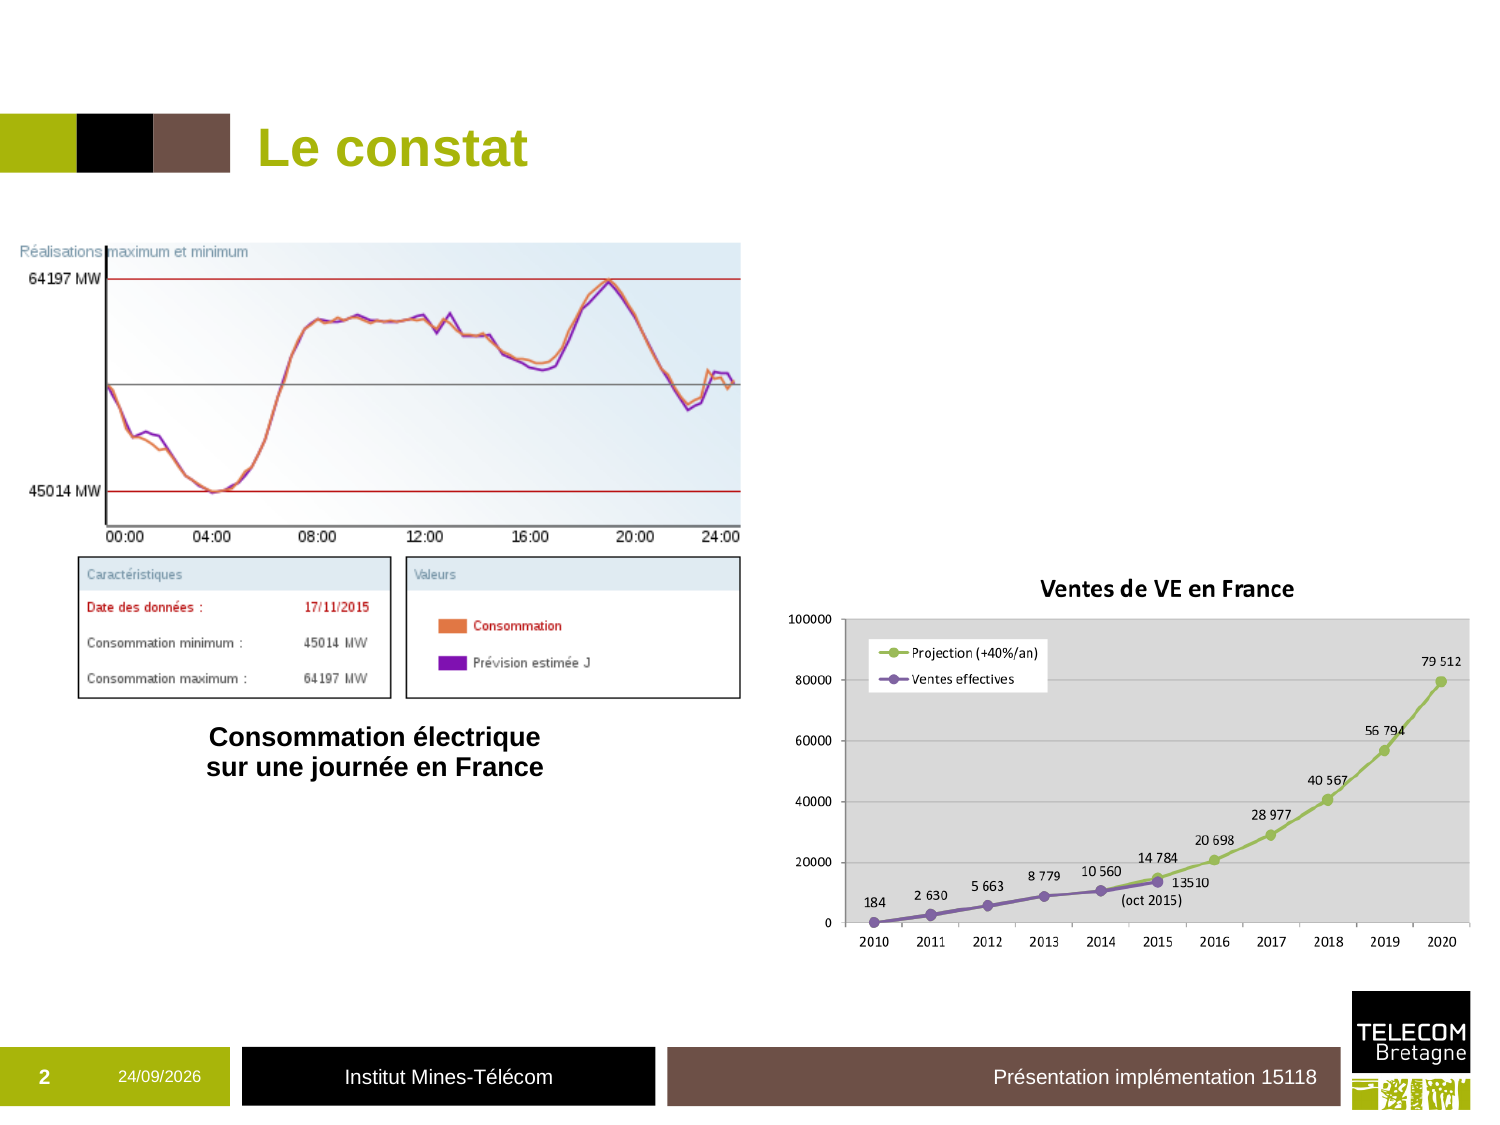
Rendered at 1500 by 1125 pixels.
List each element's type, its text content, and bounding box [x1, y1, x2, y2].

slide_number 27/04/2016 [89, 1046, 232, 1106]
footer Présentation implémentation 15118 [667, 1046, 1341, 1106]
slide_number <numéro> [1, 1046, 89, 1106]
picture [785, 575, 1473, 951]
picture [11, 233, 768, 709]
title Le constat [242, 0, 1425, 185]
text_box Consommation électrique sur une journée en France [191, 714, 559, 790]
picture [1352, 991, 1471, 1110]
